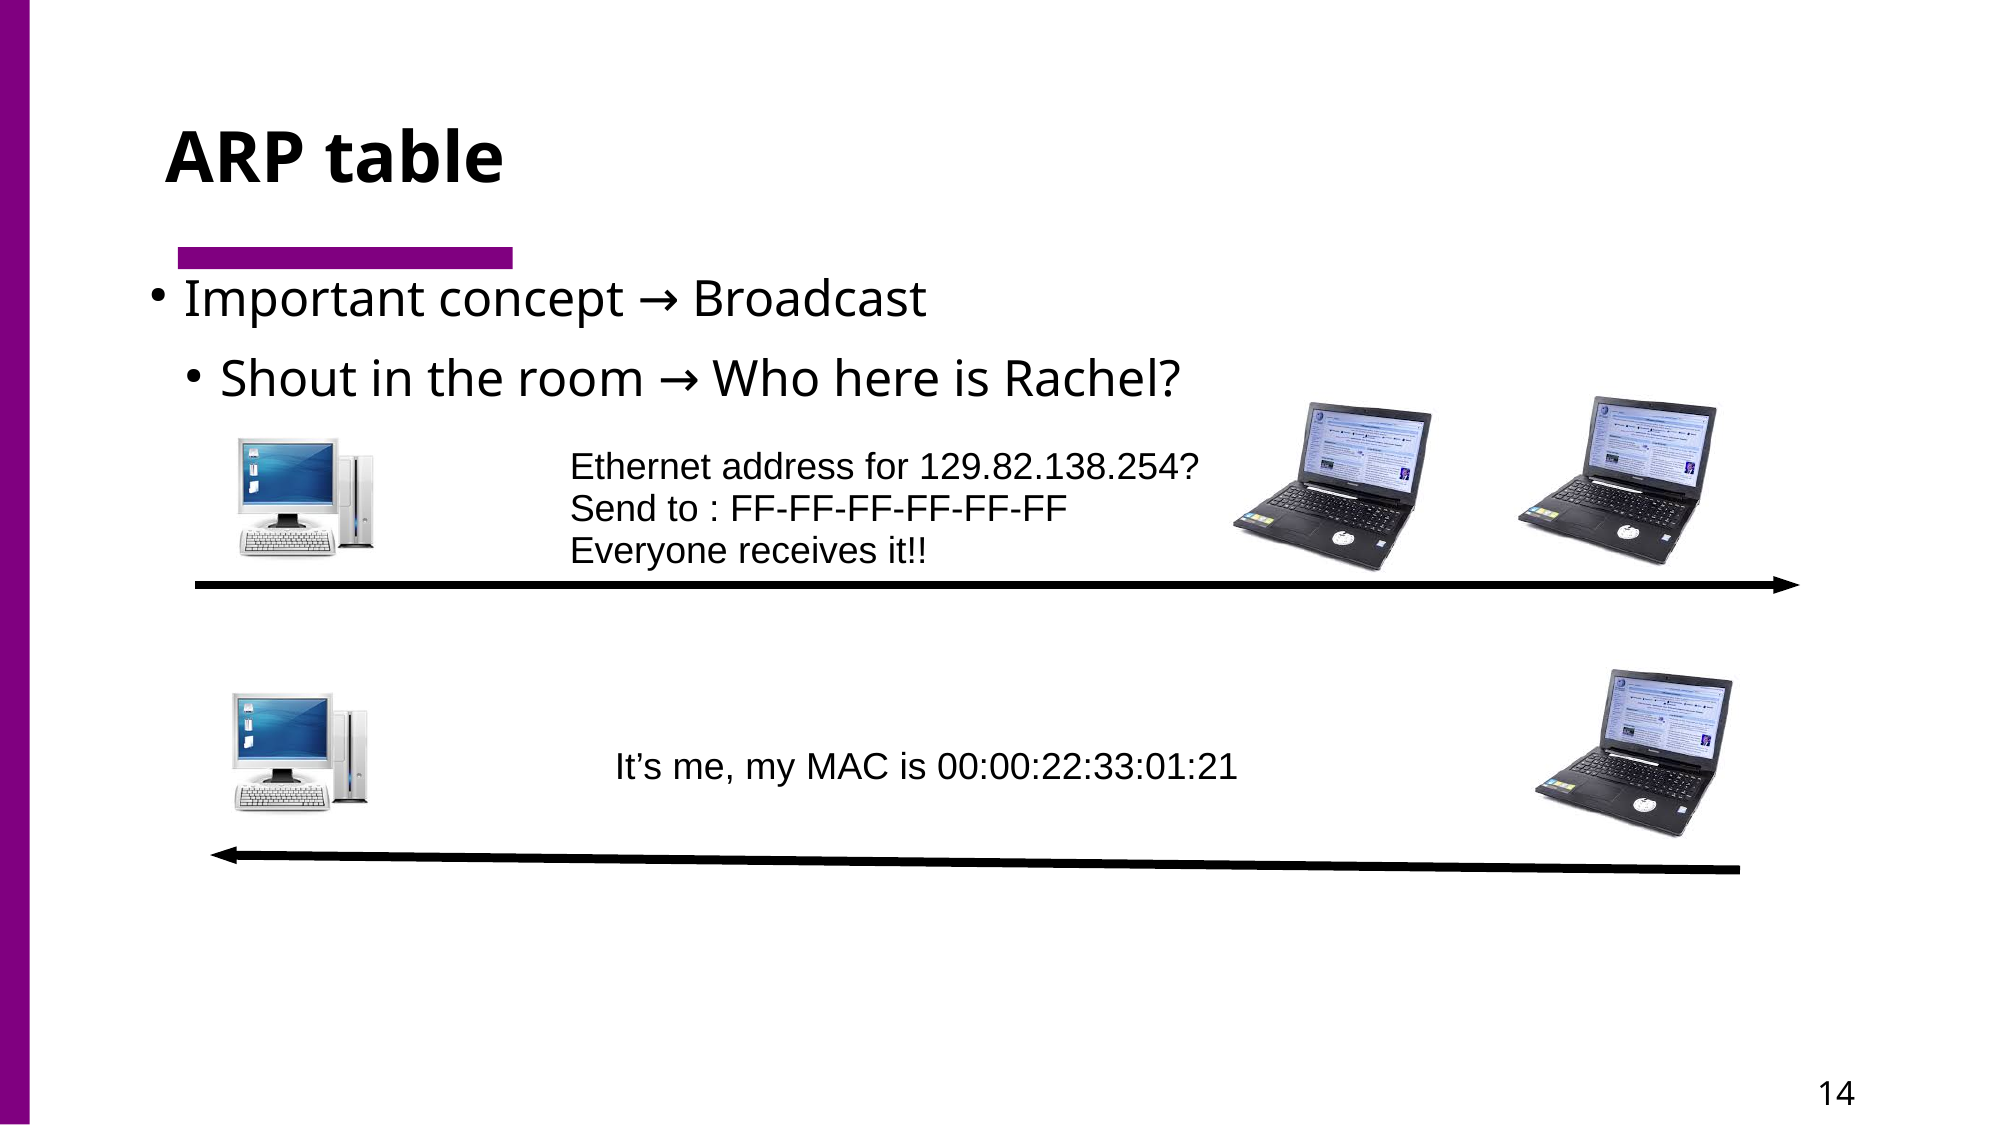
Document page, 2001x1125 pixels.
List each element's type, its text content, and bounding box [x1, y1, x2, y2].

picture [1515, 659, 1757, 841]
text_box Ethernet address for 129.82.138.254? Send to : FF-FF-FF-FF-FF-FF Everyone receives it!! [555, 438, 1215, 579]
picture [1498, 386, 1741, 568]
text_box It’s me, my MAC is 00:00:22:33:01:21 [600, 738, 1260, 796]
picture [1213, 392, 1456, 574]
text_box Important concept → Broadcast Shout in the room → Who here is Rachel? [63, 255, 1921, 1087]
picture [230, 425, 376, 571]
text_box ARP table [151, 0, 1849, 212]
picture [225, 680, 370, 826]
